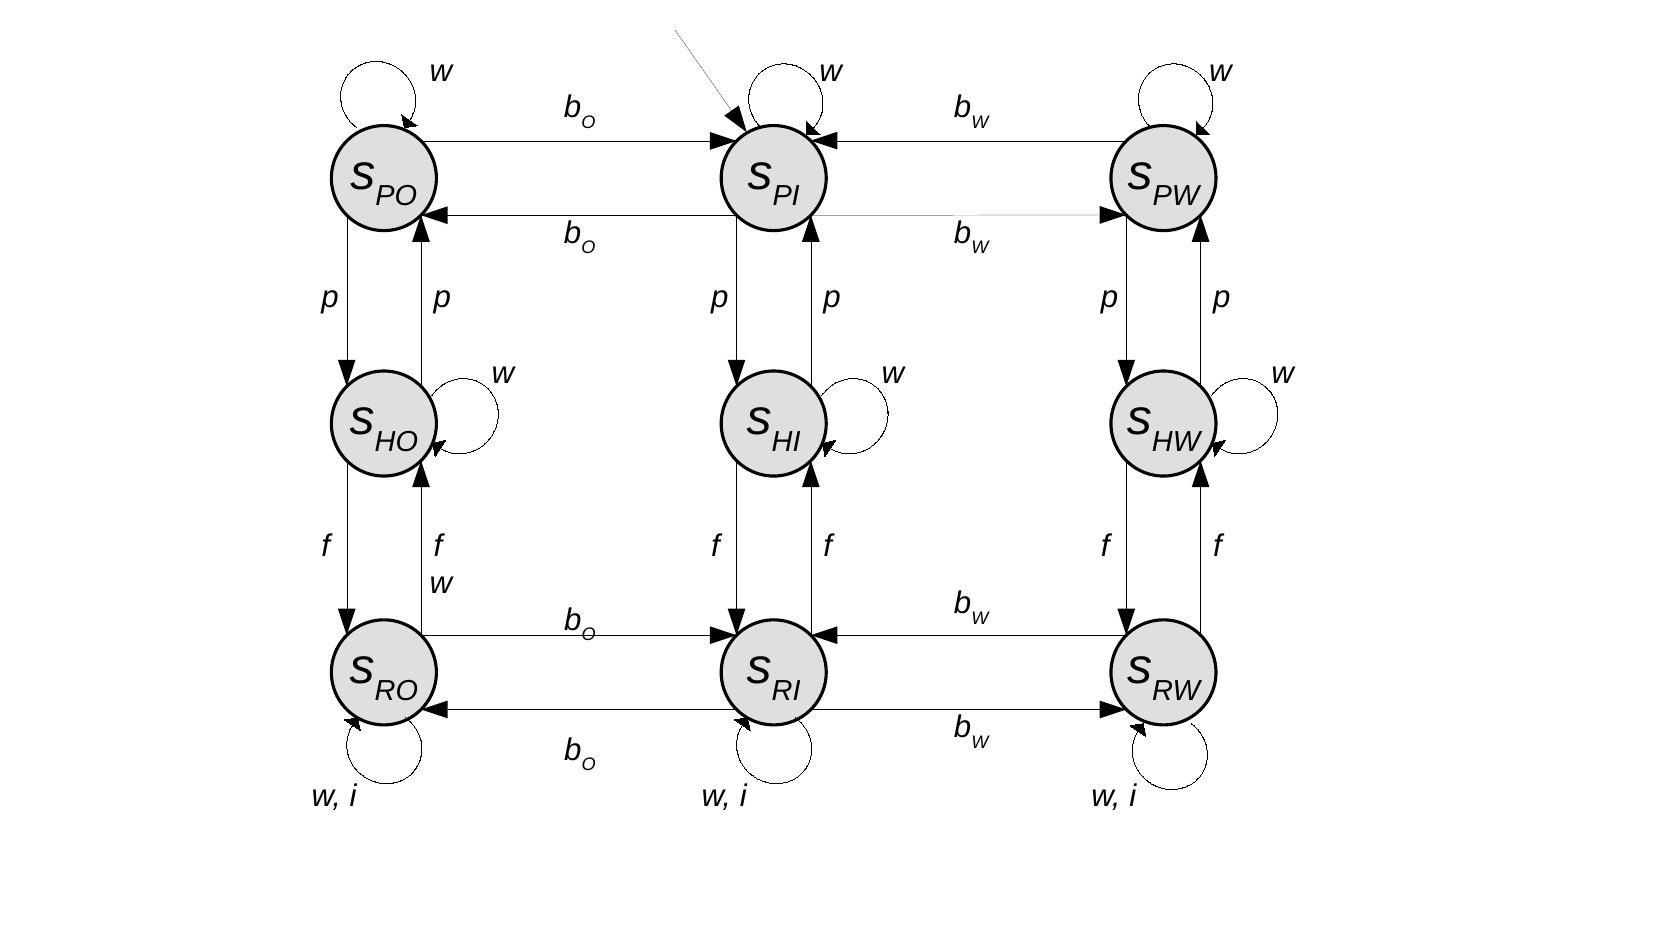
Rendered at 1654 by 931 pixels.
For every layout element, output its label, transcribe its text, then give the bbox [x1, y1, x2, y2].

text_box [806, 103, 823, 135]
text_box bO [549, 82, 611, 140]
text_box p [1198, 272, 1246, 330]
text_box [1130, 723, 1146, 771]
text_box [1211, 378, 1256, 396]
text_box bW [939, 578, 1004, 636]
text_box f [1086, 521, 1127, 579]
text_box [1196, 103, 1213, 135]
text_box [1212, 406, 1278, 457]
text_box sHW [1110, 370, 1217, 477]
text_box [340, 61, 414, 128]
text_box bW [939, 702, 1004, 760]
text_box [344, 717, 361, 771]
text_box sPW [1110, 125, 1217, 231]
text_box [748, 63, 804, 126]
text_box sHO [331, 370, 437, 477]
text_box [822, 406, 889, 457]
text_box w [804, 45, 899, 103]
text_box sRI [721, 619, 827, 725]
text_box bO [549, 594, 611, 652]
text_box f [1198, 521, 1239, 579]
text_box f [306, 521, 347, 579]
text_box bW [939, 207, 1004, 265]
text_box p [418, 272, 466, 330]
text_box [1171, 723, 1208, 790]
text_box sRW [1110, 619, 1217, 725]
text_box sRO [331, 619, 437, 725]
text_box bO [549, 207, 611, 265]
text_box w [1256, 347, 1351, 406]
text_box bO [549, 724, 611, 782]
text_box f [418, 521, 459, 557]
text_box f [808, 521, 849, 579]
text_box sHI [721, 370, 827, 477]
text_box [431, 378, 476, 396]
text_box p [696, 272, 744, 330]
text_box [392, 717, 422, 784]
text_box f [696, 521, 737, 579]
text_box [401, 103, 418, 128]
text_box sPO [331, 125, 437, 231]
text_box [432, 406, 499, 457]
text_box w, i [296, 771, 392, 829]
text_box [821, 378, 866, 396]
text_box w [414, 45, 509, 103]
text_box w, i [1076, 771, 1171, 829]
text_box p [808, 272, 856, 330]
text_box p [306, 272, 354, 330]
text_box w [476, 347, 572, 406]
text_box w [1194, 45, 1289, 103]
text_box w, i [686, 771, 781, 829]
text_box p [1086, 272, 1134, 330]
text_box sPI [721, 125, 827, 231]
text_box w [414, 557, 509, 615]
text_box bW [939, 82, 1004, 140]
text_box [1138, 63, 1194, 126]
text_box w [866, 347, 961, 406]
text_box [734, 717, 751, 771]
text_box [781, 717, 812, 784]
